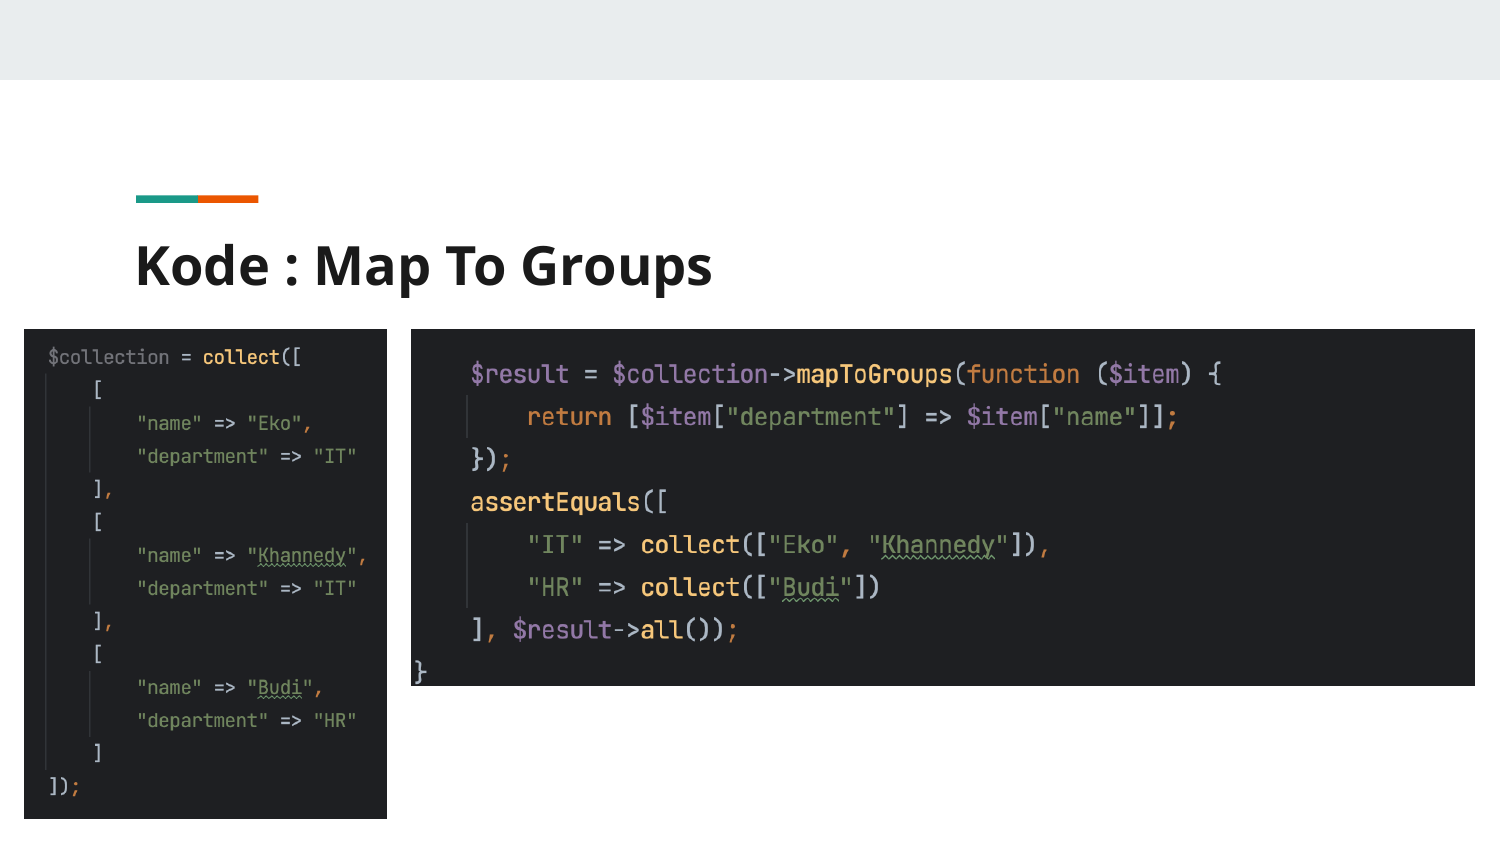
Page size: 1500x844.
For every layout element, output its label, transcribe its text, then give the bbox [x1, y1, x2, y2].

picture [24, 329, 387, 819]
picture [411, 329, 1475, 686]
title Kode : Map To Groups [119, 216, 1381, 305]
